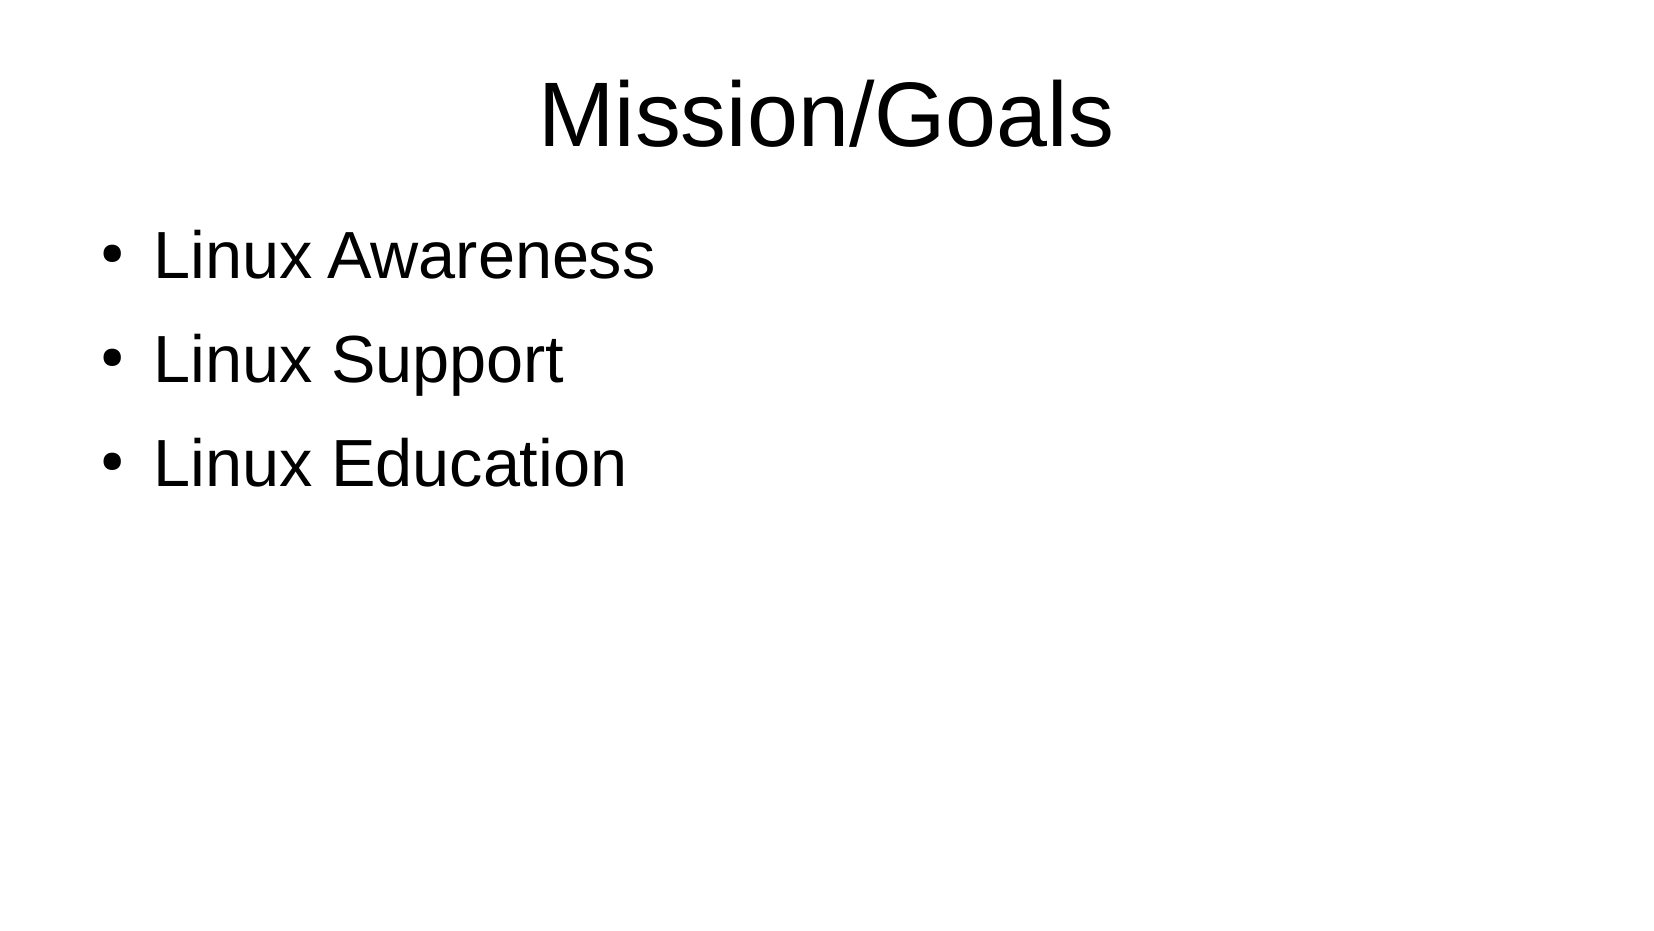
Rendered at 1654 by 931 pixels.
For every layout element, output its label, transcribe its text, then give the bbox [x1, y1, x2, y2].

list Linux Awareness Linux Support Linux Education [82, 217, 1571, 758]
title Mission/Goals [82, 37, 1571, 193]
